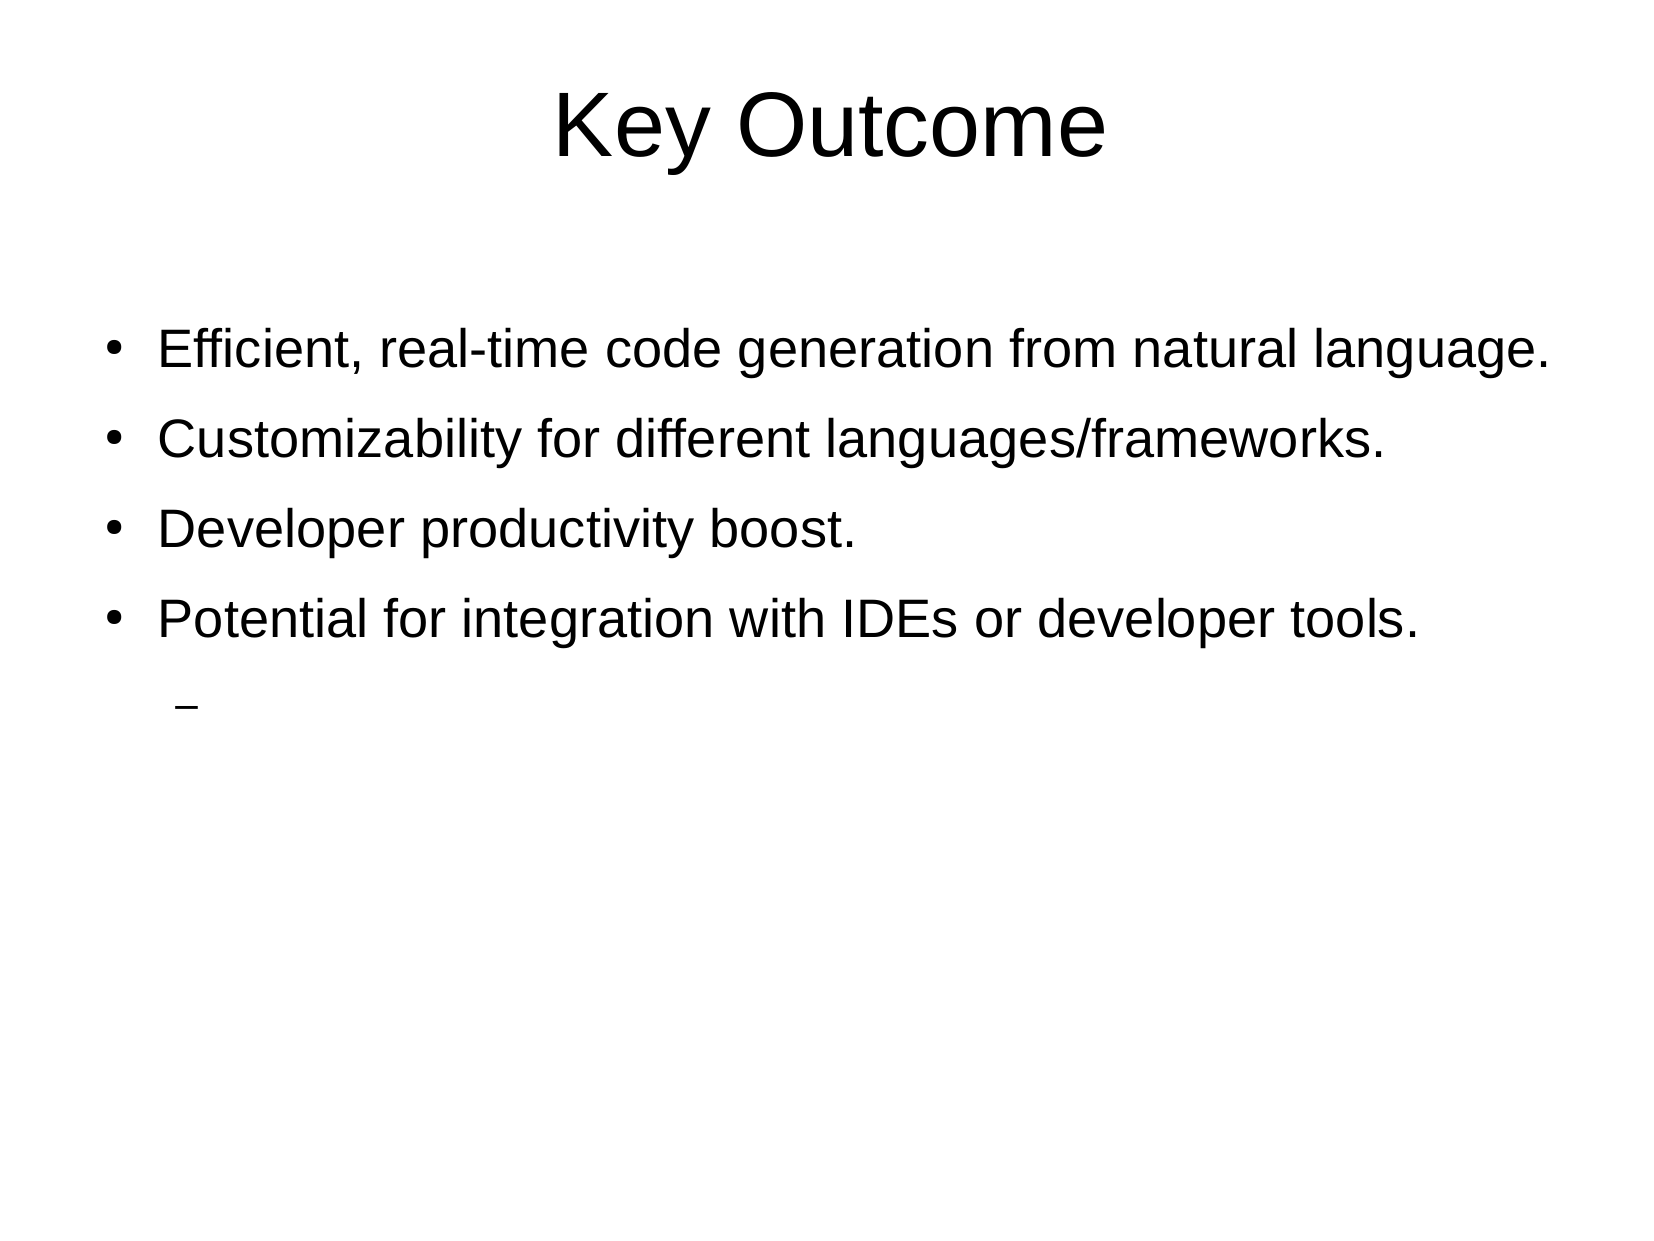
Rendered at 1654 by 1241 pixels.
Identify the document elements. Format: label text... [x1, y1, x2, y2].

list Efficient, real-time code generation from natural language. Customizability for different languages/frameworks. Developer productivity boost. Potential for integration with IDEs or developer tools. [86, 228, 1576, 1096]
title Key Outcome [86, 21, 1576, 228]
